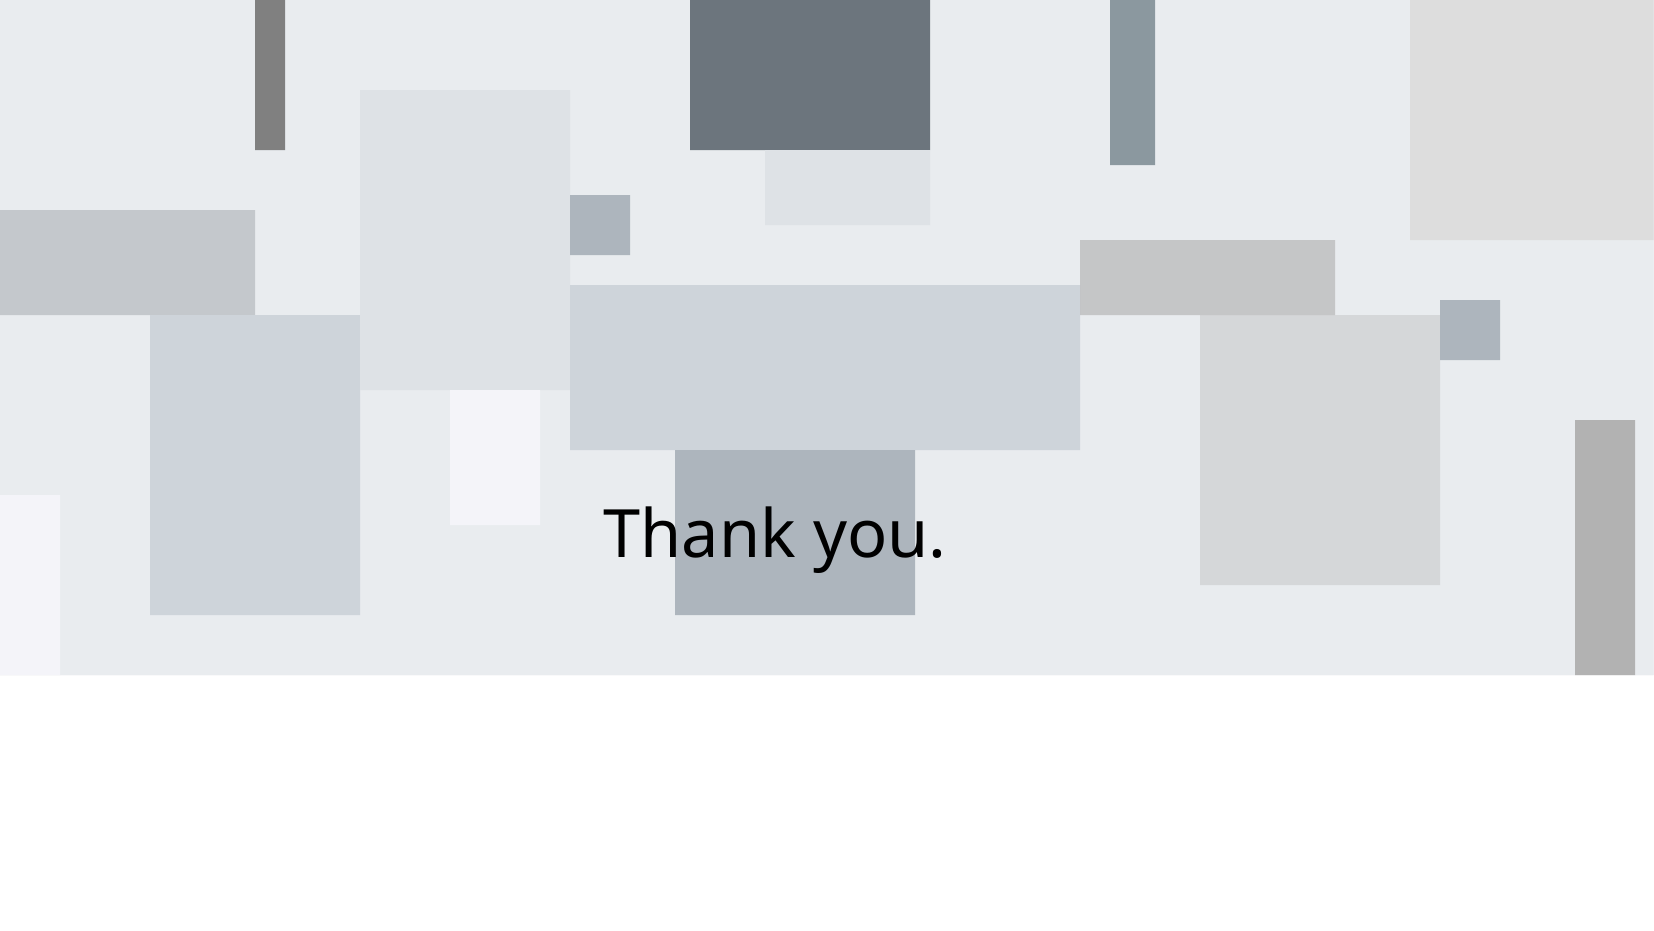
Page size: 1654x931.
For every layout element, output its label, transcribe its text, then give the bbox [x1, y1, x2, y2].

subtitle Thank you. [25, 170, 1526, 894]
